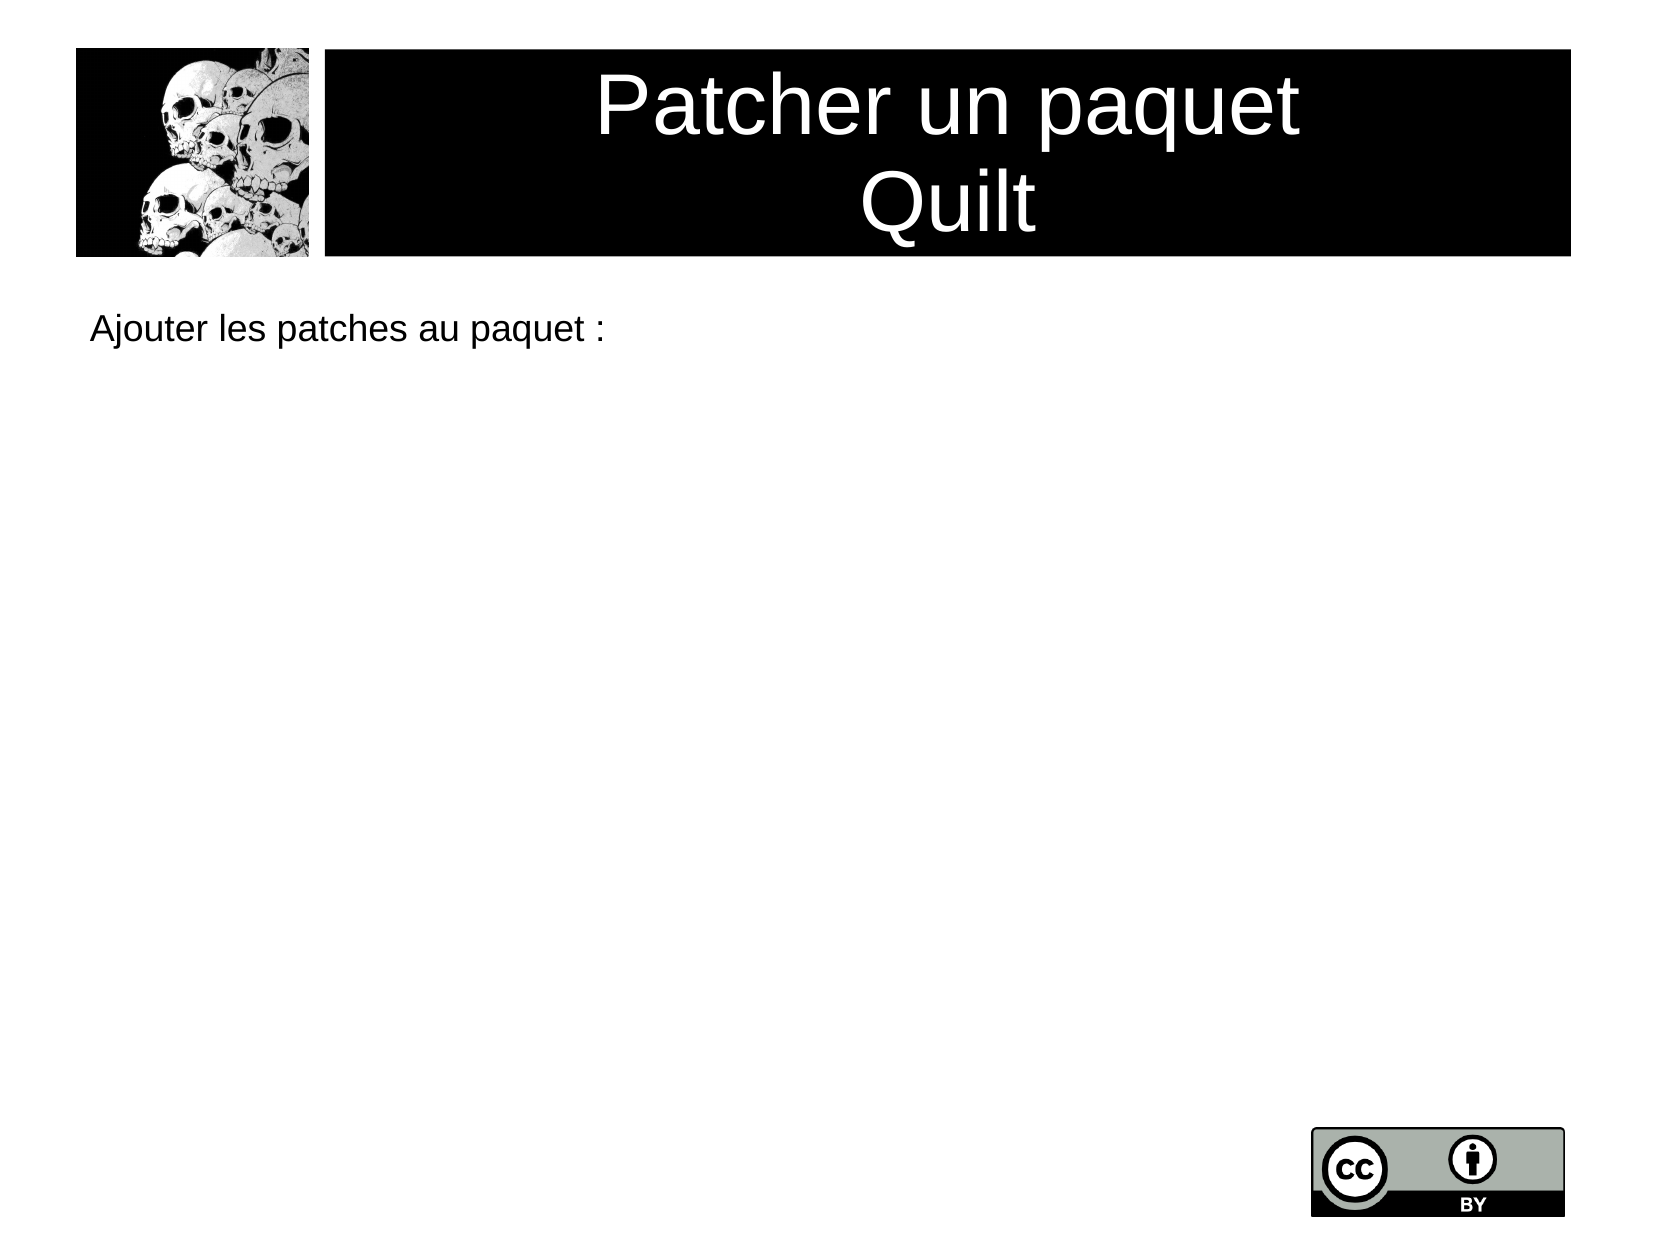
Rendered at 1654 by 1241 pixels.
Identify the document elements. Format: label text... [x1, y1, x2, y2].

picture [1311, 1127, 1565, 1217]
title Patcher un paquet Quilt [324, 49, 1571, 257]
picture [76, 48, 309, 257]
text_box Ajouter les patches au paquet : [75, 300, 1576, 994]
